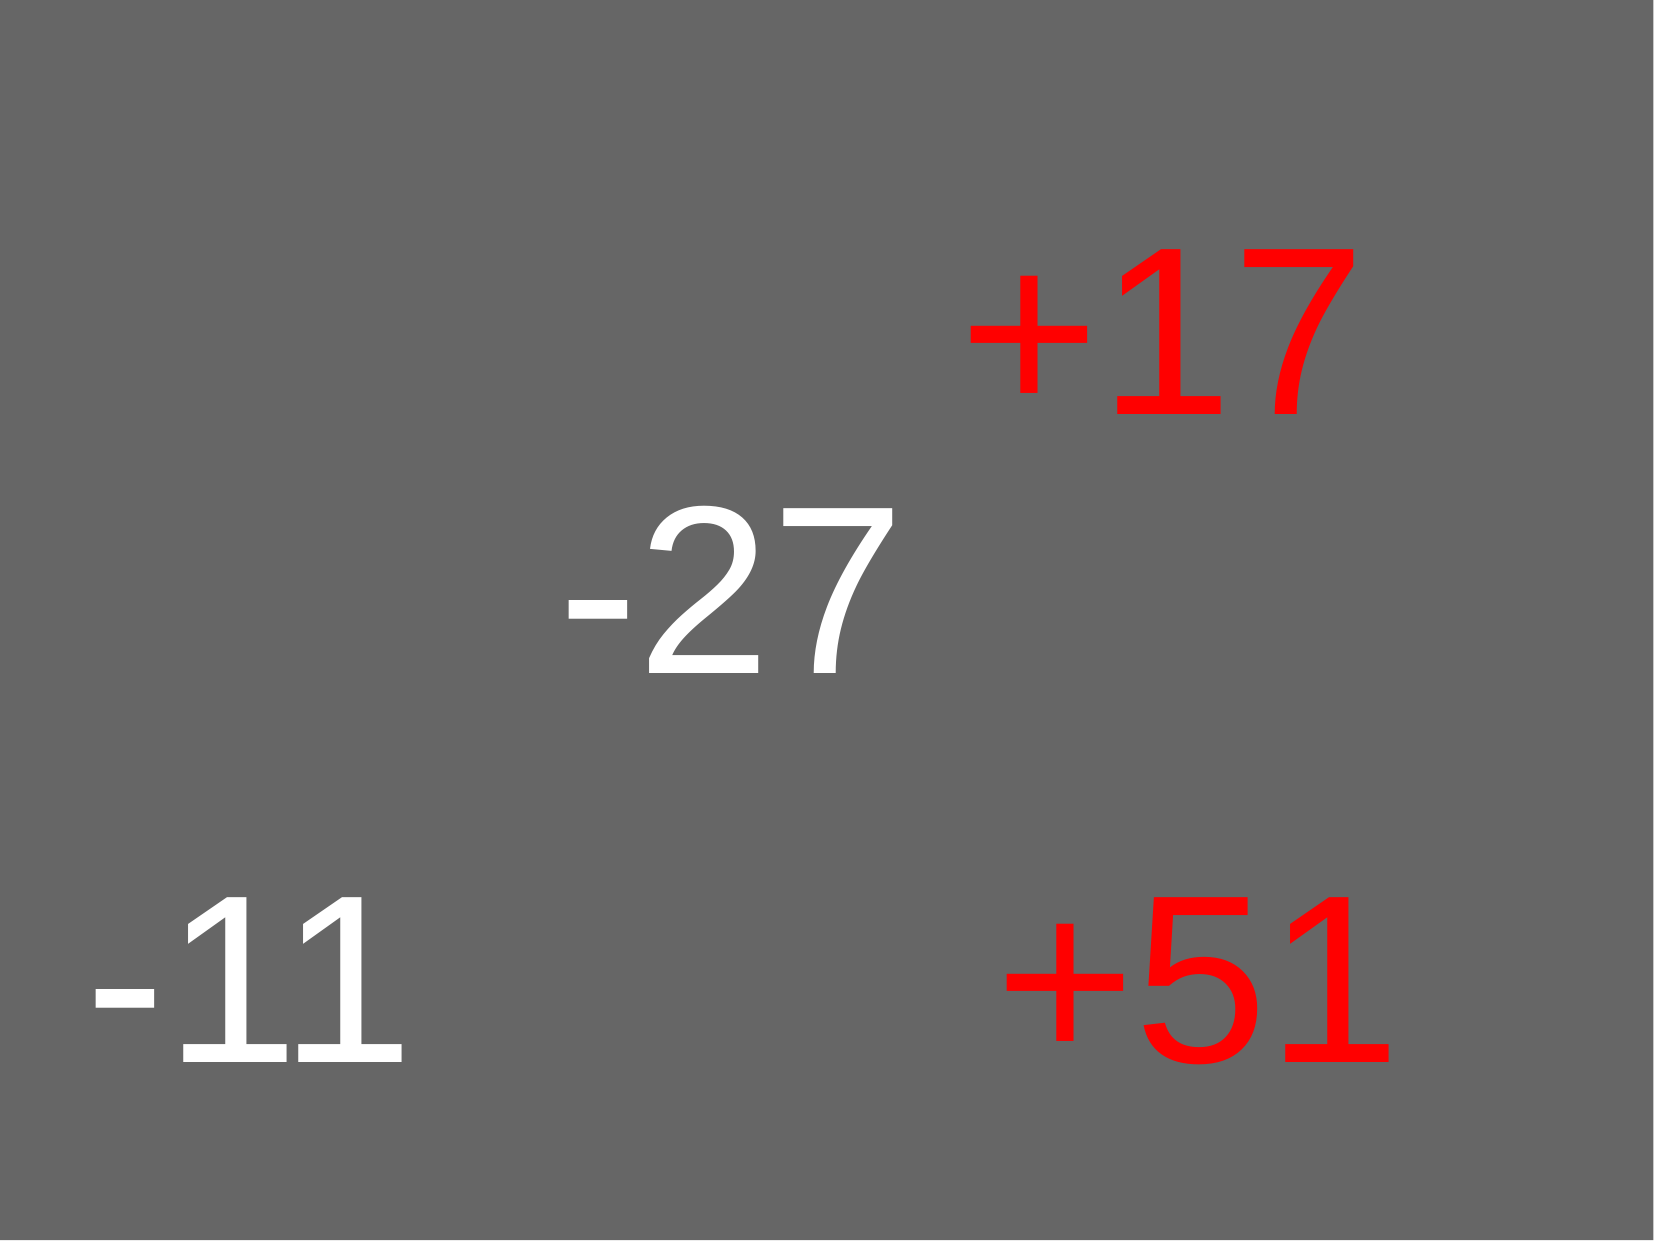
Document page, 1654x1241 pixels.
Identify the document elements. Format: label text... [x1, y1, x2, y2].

text_box [0, 0, 1654, 1241]
text_box -11 [70, 838, 697, 1121]
text_box -27 [543, 449, 1170, 733]
text_box +17 [944, 190, 1536, 473]
text_box +51 [980, 838, 1571, 1121]
